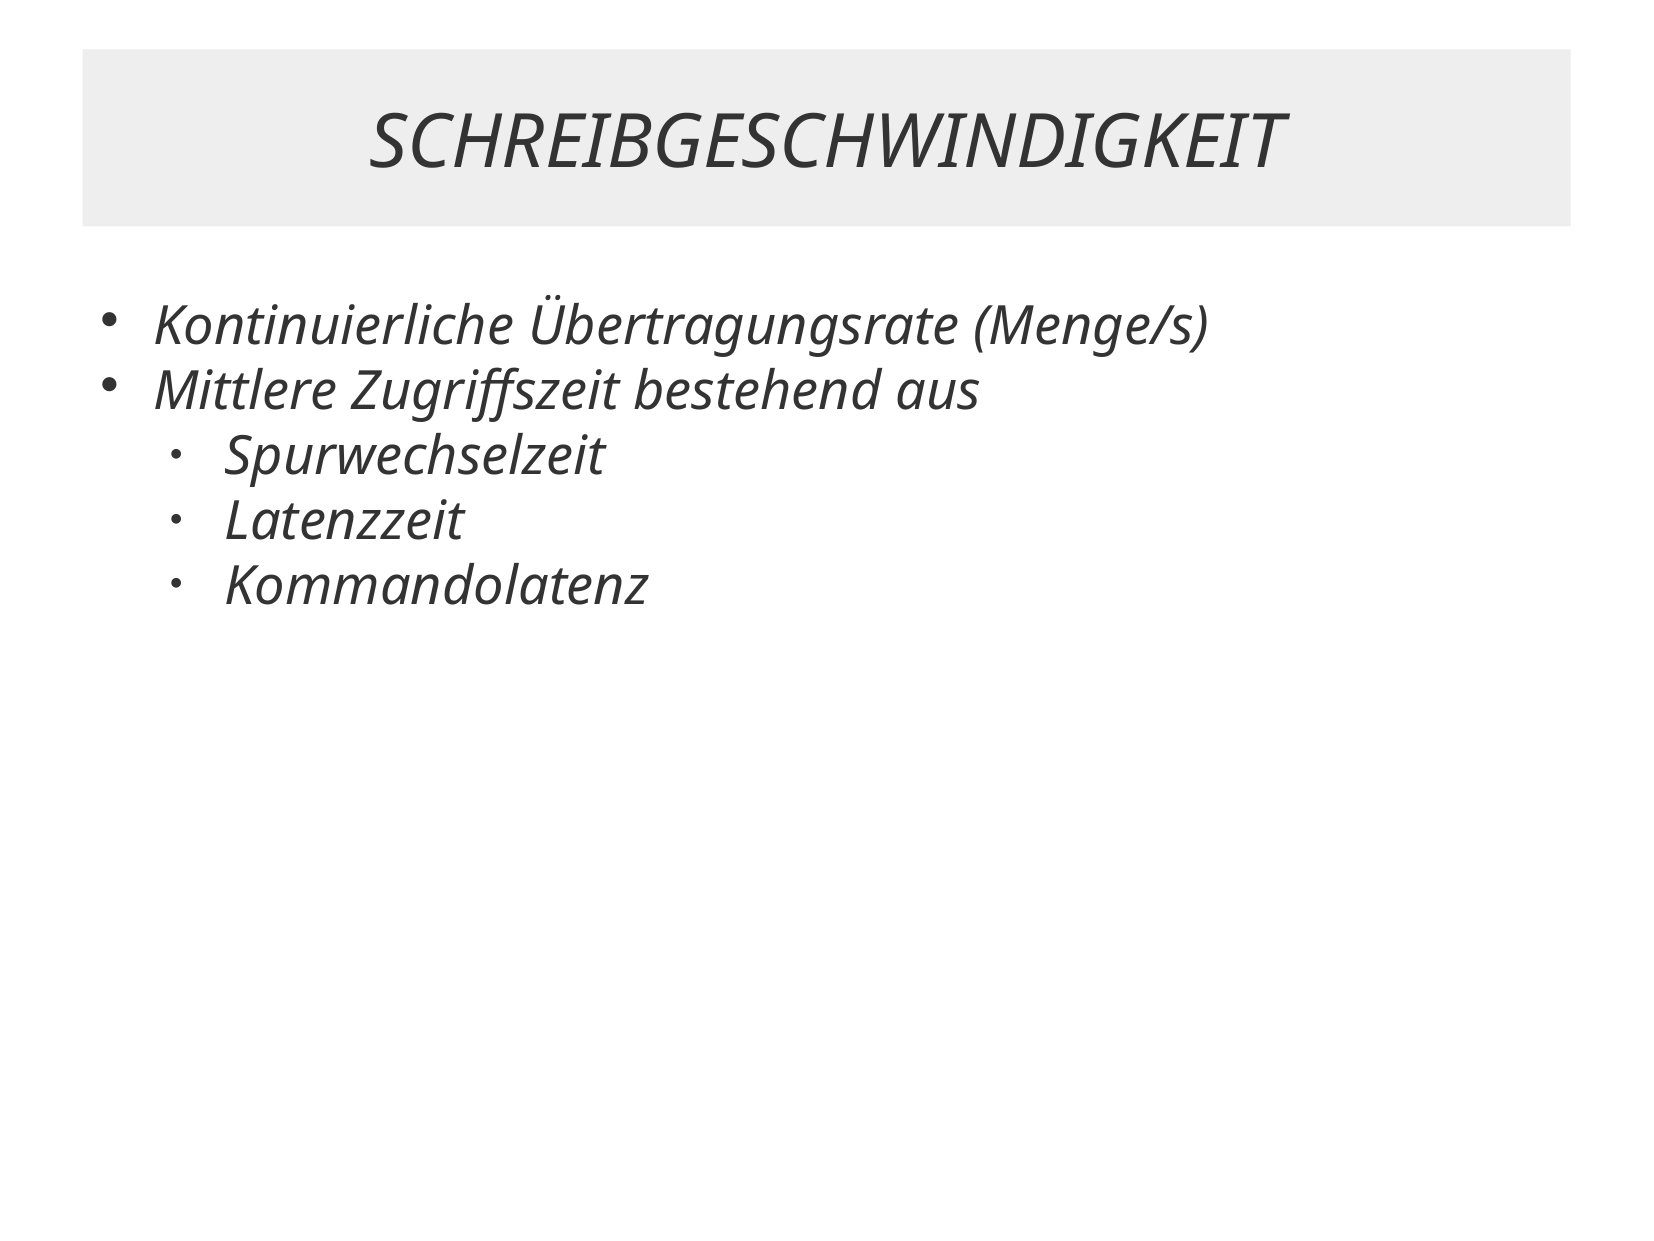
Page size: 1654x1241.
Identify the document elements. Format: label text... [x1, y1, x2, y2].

text_box SCHREIBGESCHWINDIGKEIT [82, 49, 1571, 227]
text_box Kontinuierliche Übertragungsrate (Menge/s) Mittlere Zugriffszeit bestehend aus Spurwechselzeit Latenzzeit Kommandolatenz [82, 290, 1571, 1010]
